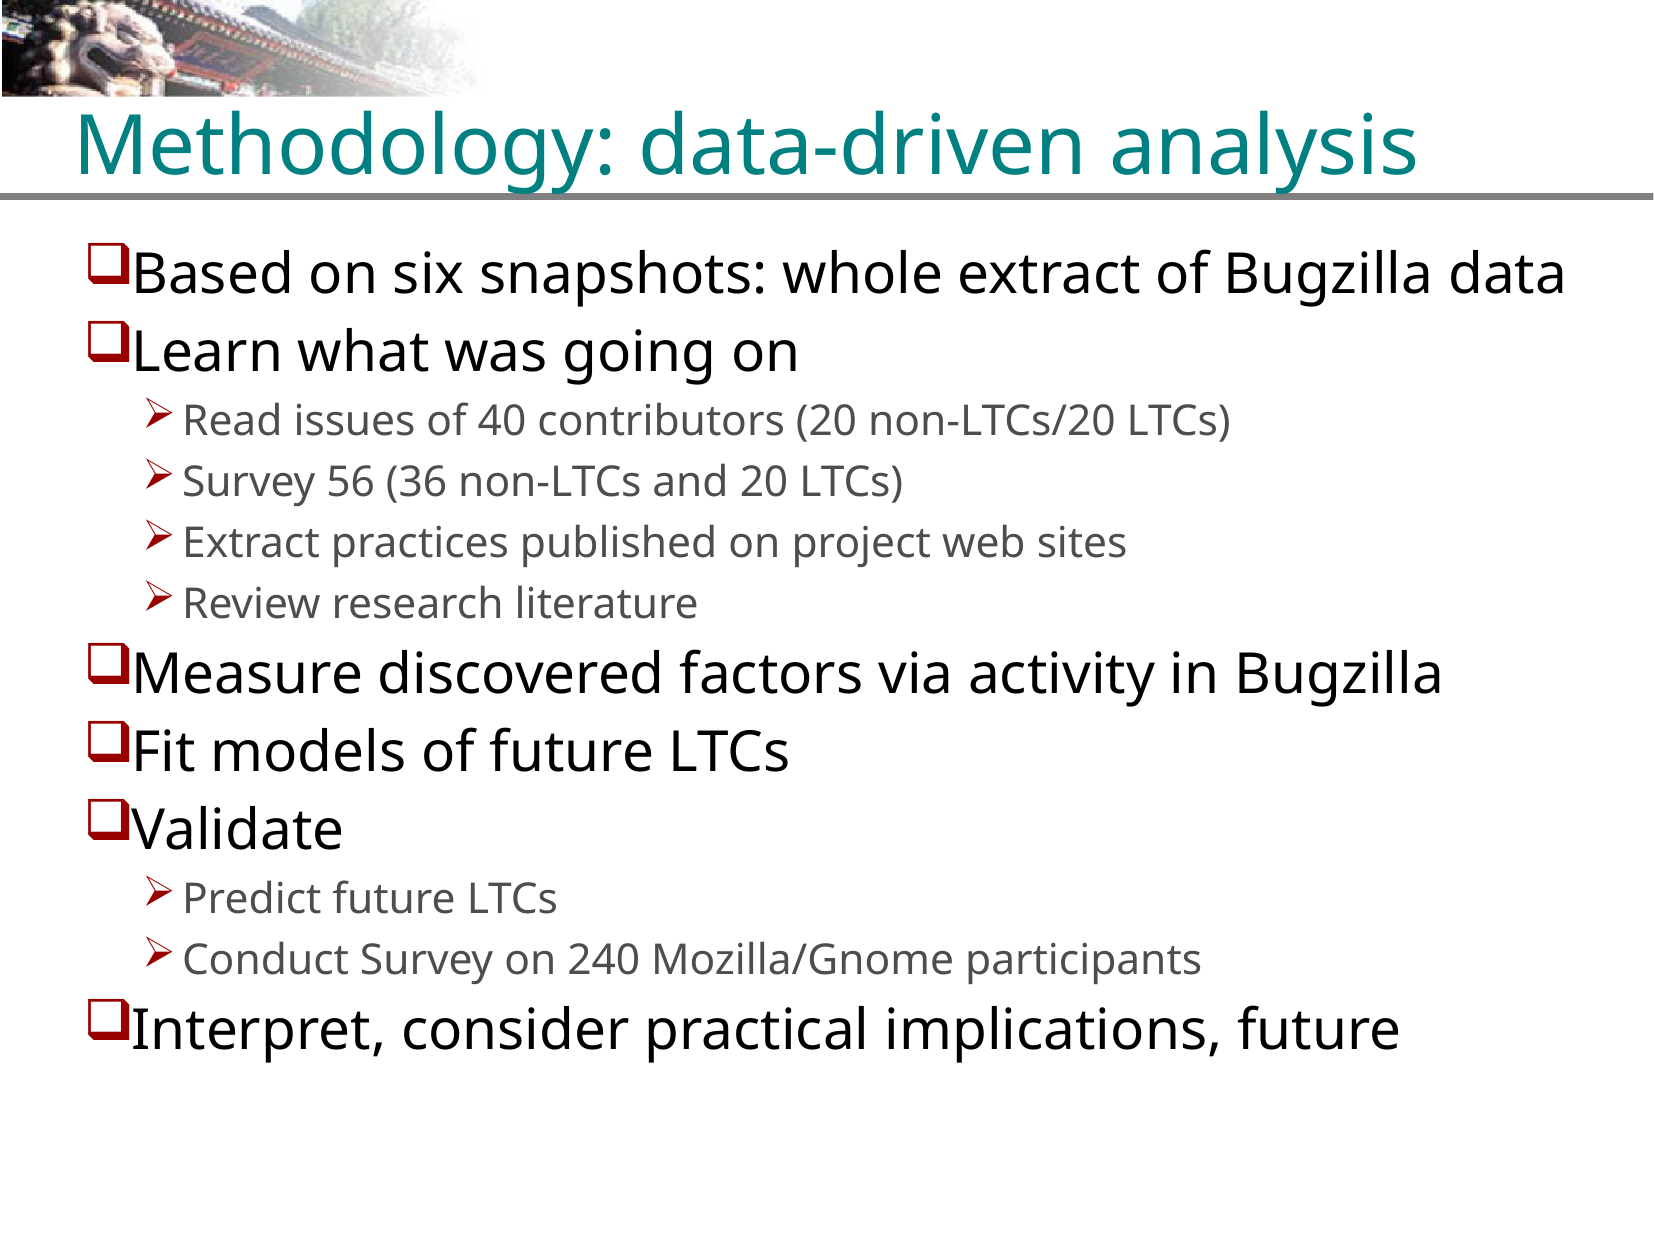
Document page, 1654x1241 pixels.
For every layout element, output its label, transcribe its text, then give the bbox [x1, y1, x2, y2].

title Methodology: data-driven analysis [58, 82, 1583, 199]
list Based on six snapshots: whole extract of Bugzilla data Learn what was going on Read issues of 40 contributors (20 non-LTCs/20 LTCs) Survey 56 (36 non-LTCs and 20 LTCs) Extract practices published on project web sites Review research literature Measure discovered factors via activity in Bugzilla Fit models of future LTCs Validate Predict future LTCs Conduct Survey on 240 Mozilla/Gnome participants Interpret, consider practical implications, future [58, 229, 1585, 1096]
picture [0, 0, 524, 97]
